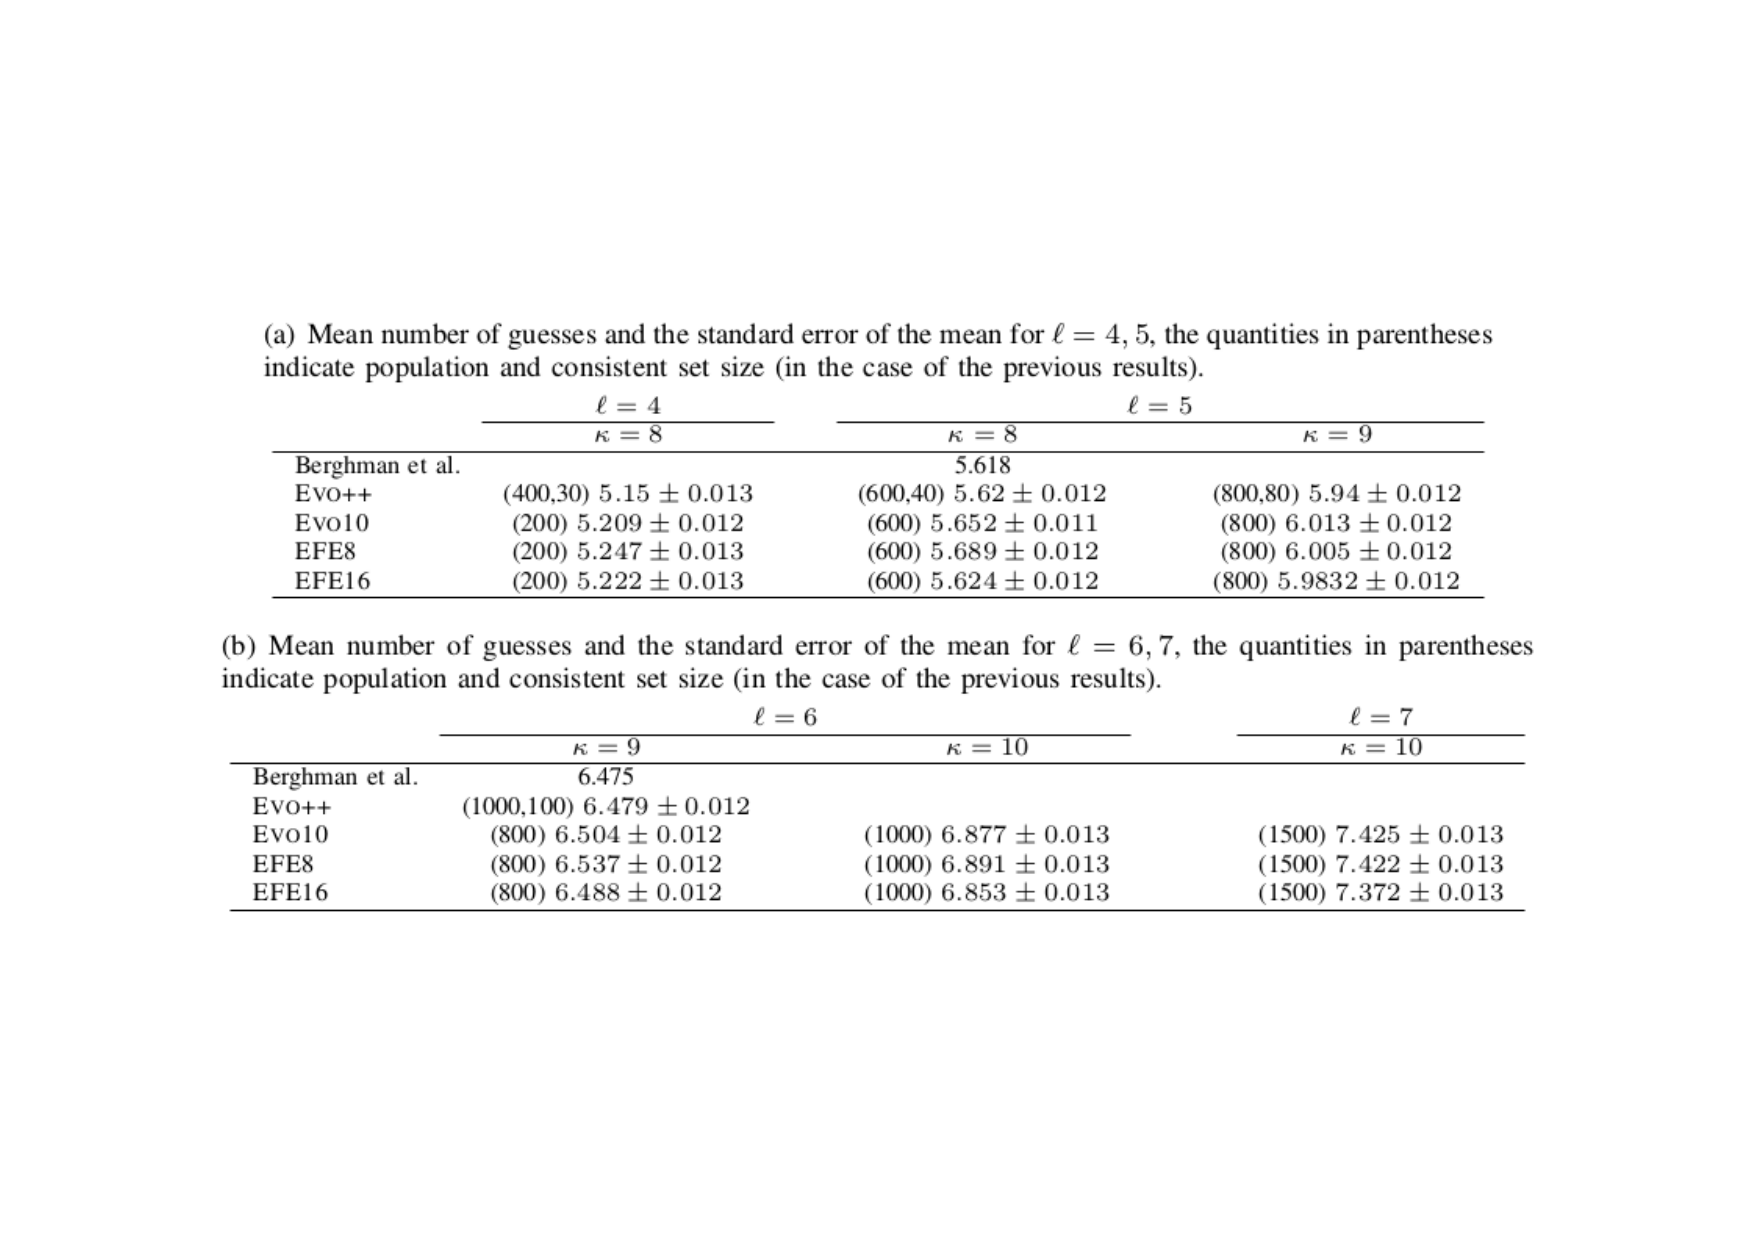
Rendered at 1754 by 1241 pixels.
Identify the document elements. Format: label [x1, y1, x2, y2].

picture [189, 306, 1565, 935]
